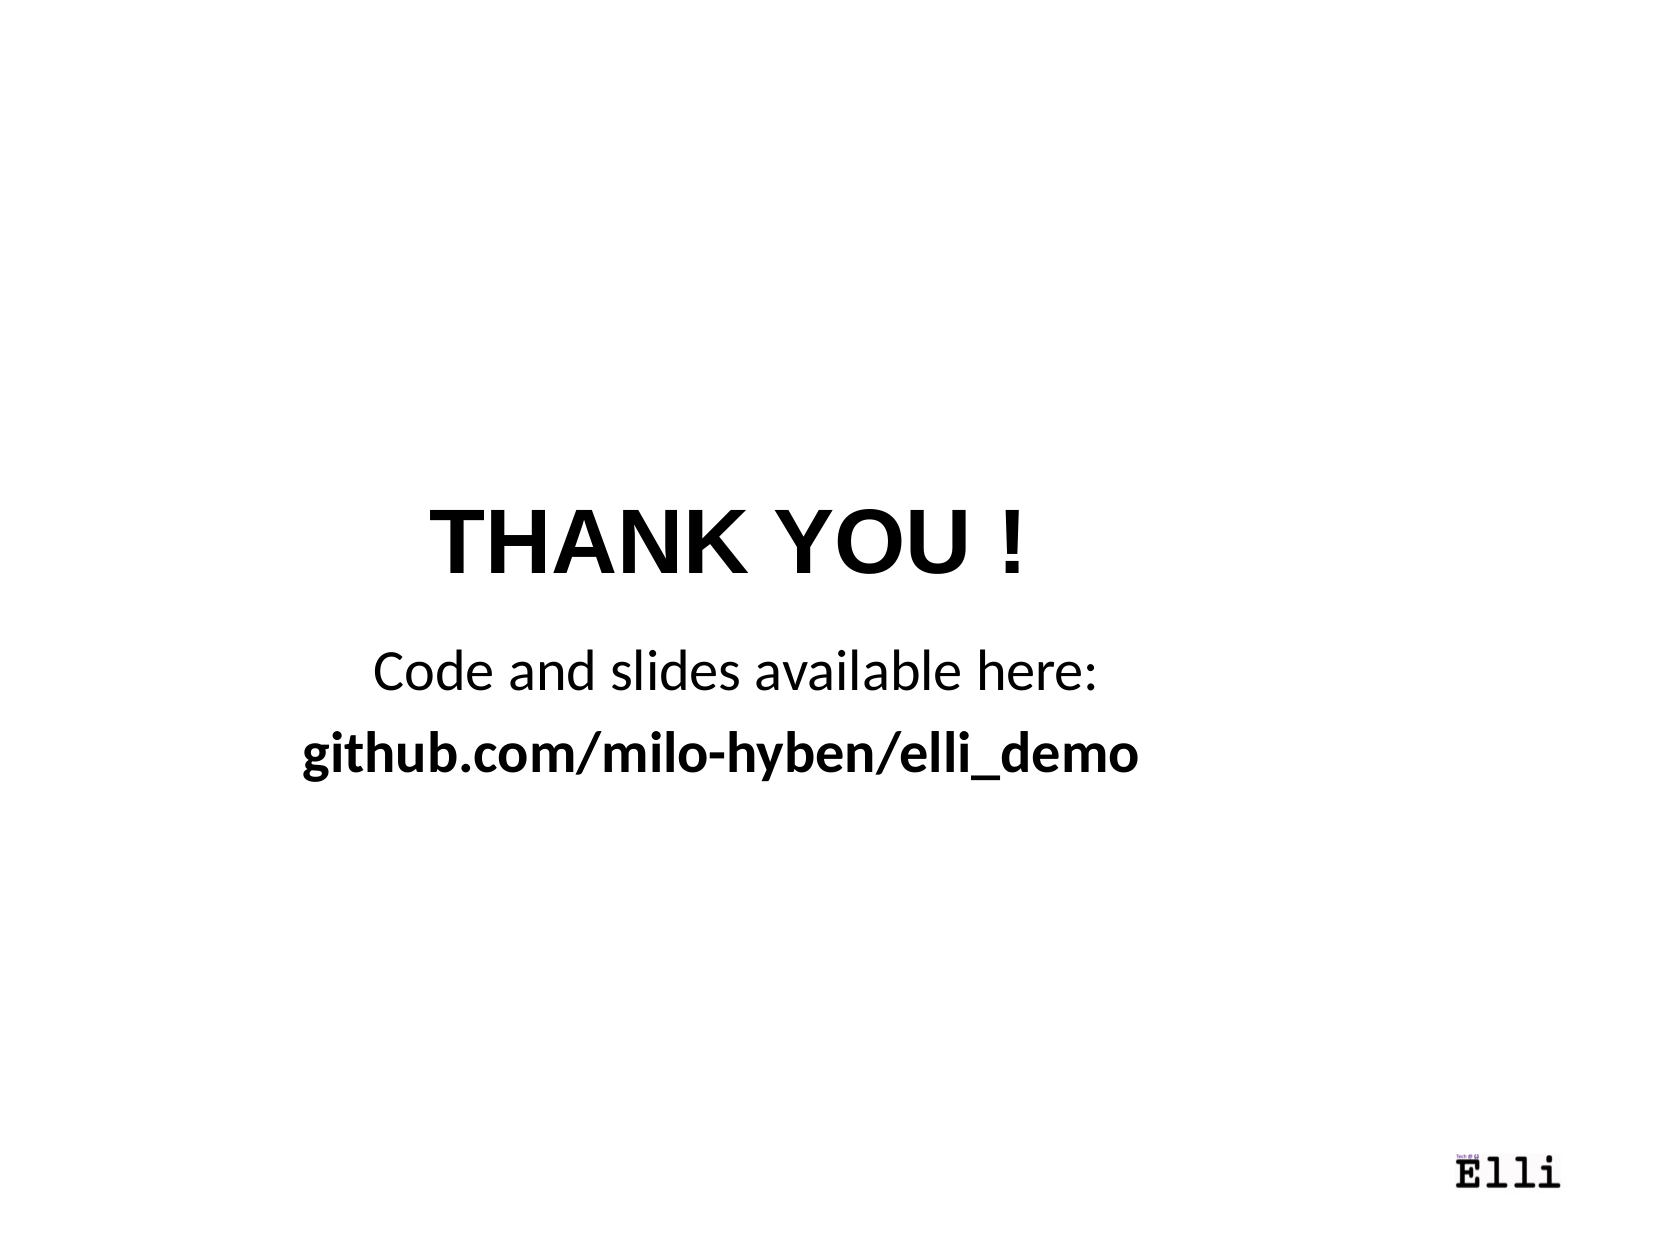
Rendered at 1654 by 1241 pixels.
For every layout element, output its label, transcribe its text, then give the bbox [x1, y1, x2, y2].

title THANK YOU ! [0, 437, 1474, 646]
list Code and slides available here: github.com/milo-hyben/elli_demo [285, 470, 1654, 1241]
